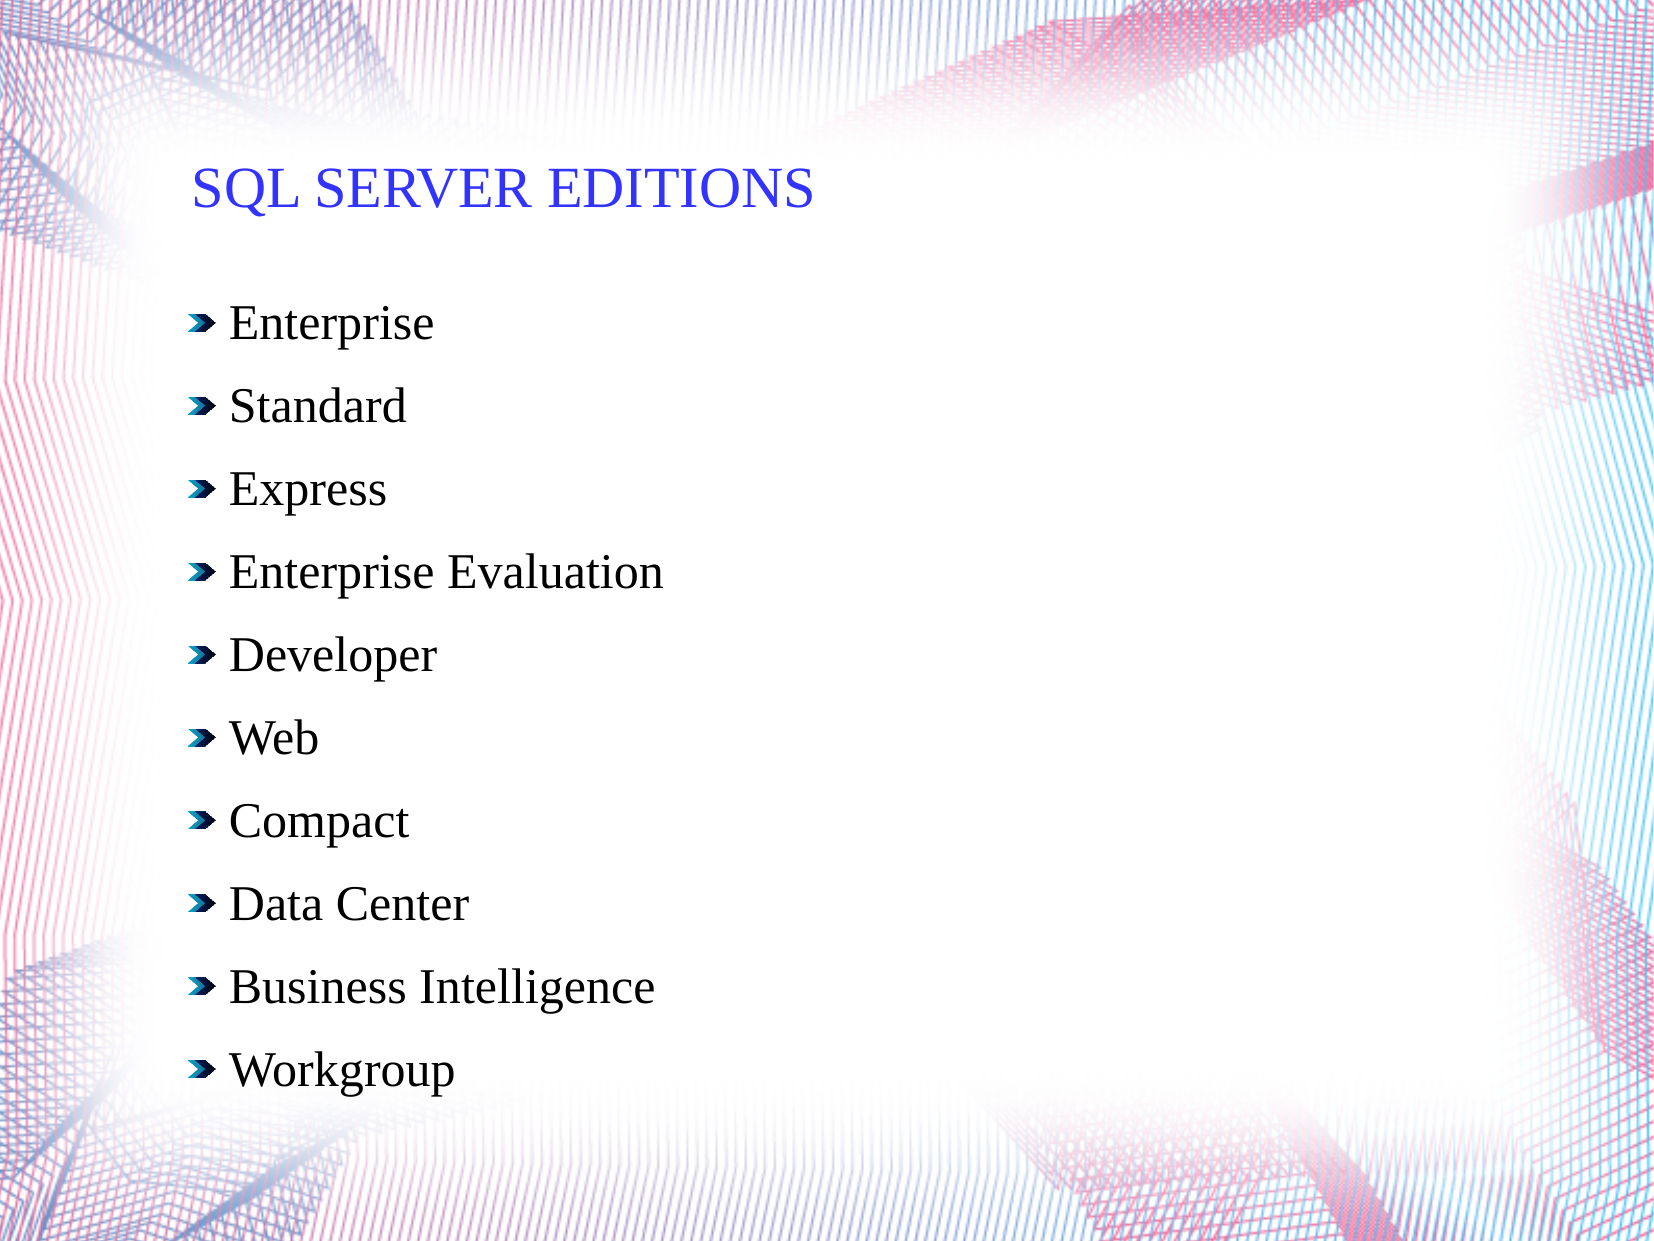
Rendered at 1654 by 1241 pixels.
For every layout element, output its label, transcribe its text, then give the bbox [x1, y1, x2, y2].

picture [0, 0, 1654, 1241]
text_box Enterprise Standard Express Enterprise Evaluation Developer Web Compact Data Center Business Intelligence Workgroup [172, 260, 1531, 1121]
text_box SQL SERVER EDITIONS [177, 147, 1447, 228]
